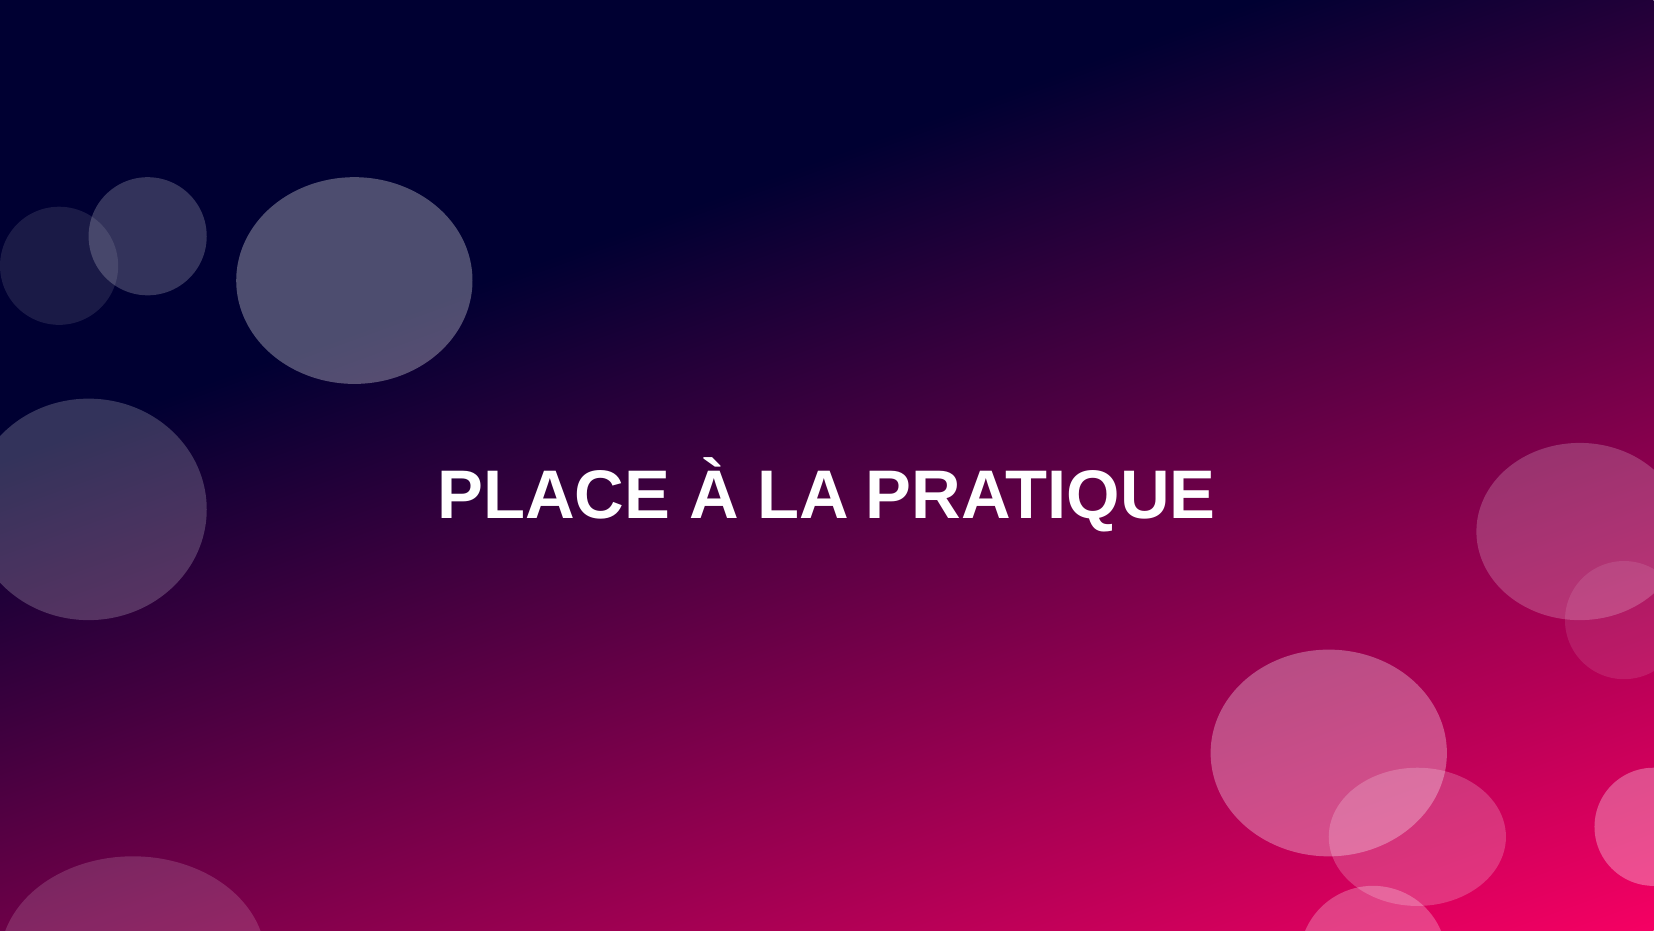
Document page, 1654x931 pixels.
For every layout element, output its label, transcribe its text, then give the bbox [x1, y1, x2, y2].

title PLACE À LA PRATIQUE [88, 413, 1565, 576]
